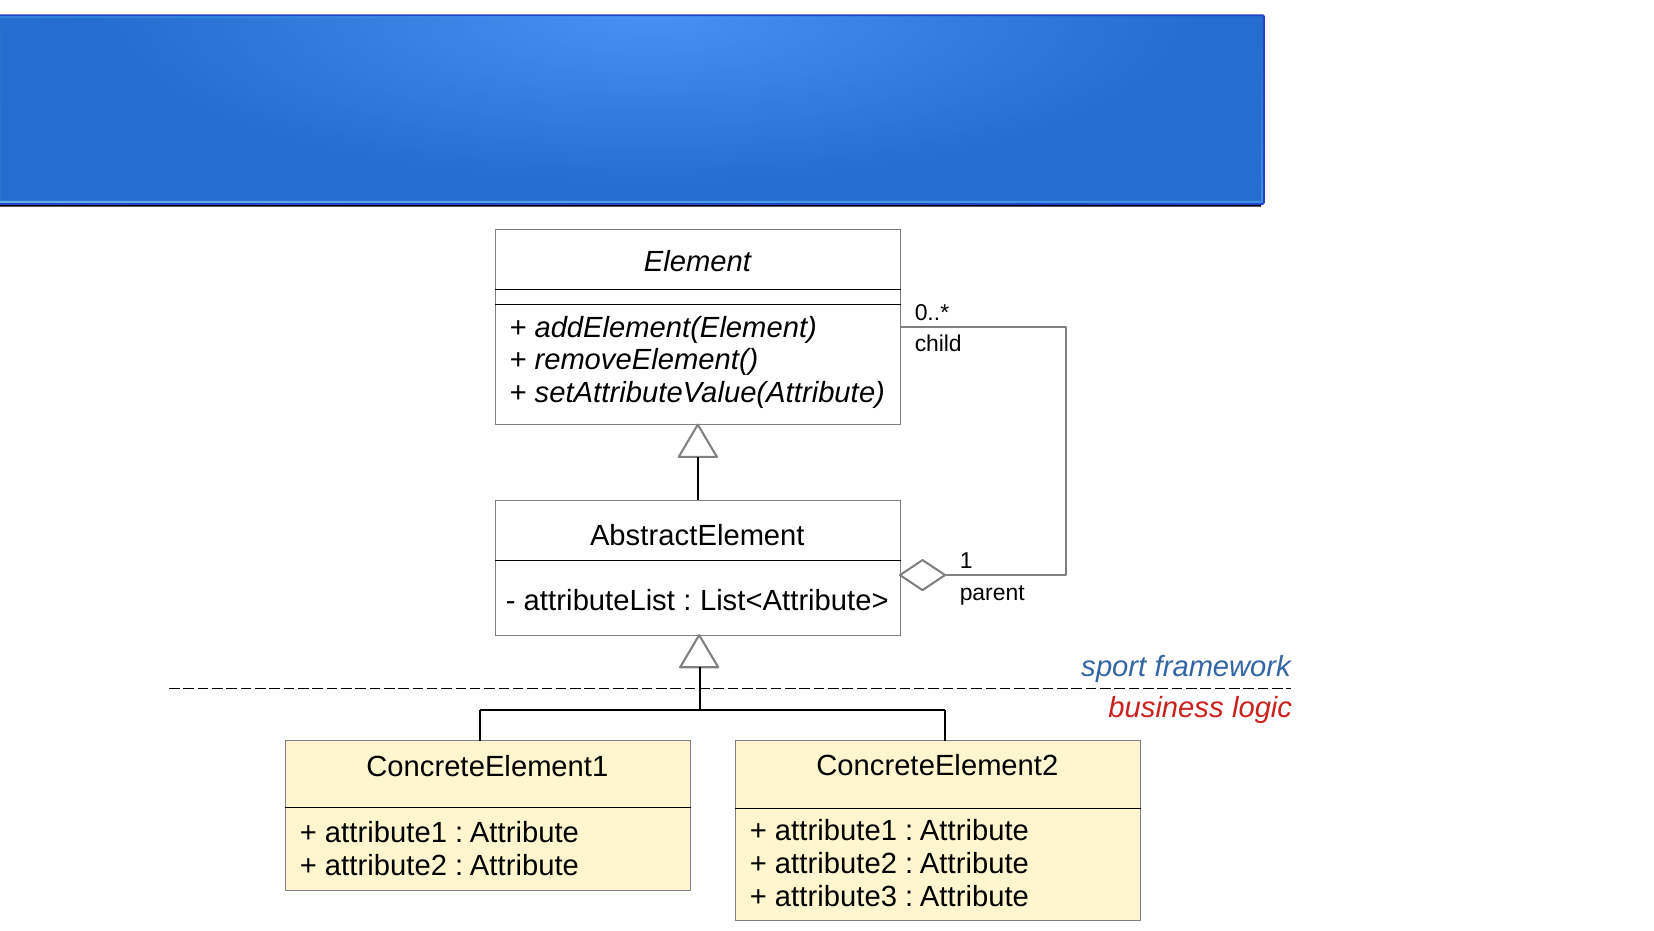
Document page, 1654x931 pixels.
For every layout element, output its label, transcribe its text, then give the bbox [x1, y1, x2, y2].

text_box 1 parent [945, 540, 1040, 613]
text_box Element + addElement(Element) + removeElement() + setAttributeValue(Attribute) [495, 305, 901, 425]
text_box [900, 560, 945, 591]
text_box [678, 424, 717, 457]
text_box sport framework [1066, 642, 1307, 690]
text_box ConcreteElement2 + attribute1 : Attribute + attribute2 : Attribute + attribute3 : Attribute [735, 740, 1141, 808]
text_box AbstractElement - attributeList : List<Attribute> [495, 561, 901, 636]
text_box ConcreteElement1 + attribute1 : Attribute + attribute2 : Attribute [285, 740, 691, 807]
text_box AbstractElement - attributeList : List<Attribute> [495, 500, 901, 560]
text_box business logic [1093, 683, 1308, 732]
text_box Element + addElement(Element) + removeElement() + setAttributeValue(Attribute) [495, 290, 901, 304]
text_box ConcreteElement1 + attribute1 : Attribute + attribute2 : Attribute [285, 808, 691, 891]
text_box ConcreteElement2 + attribute1 : Attribute + attribute2 : Attribute + attribute3 : Attribute [735, 809, 1141, 921]
text_box [680, 635, 719, 668]
text_box 0..* child [900, 291, 977, 364]
text_box Element + addElement(Element) + removeElement() + setAttributeValue(Attribute) [495, 229, 901, 289]
